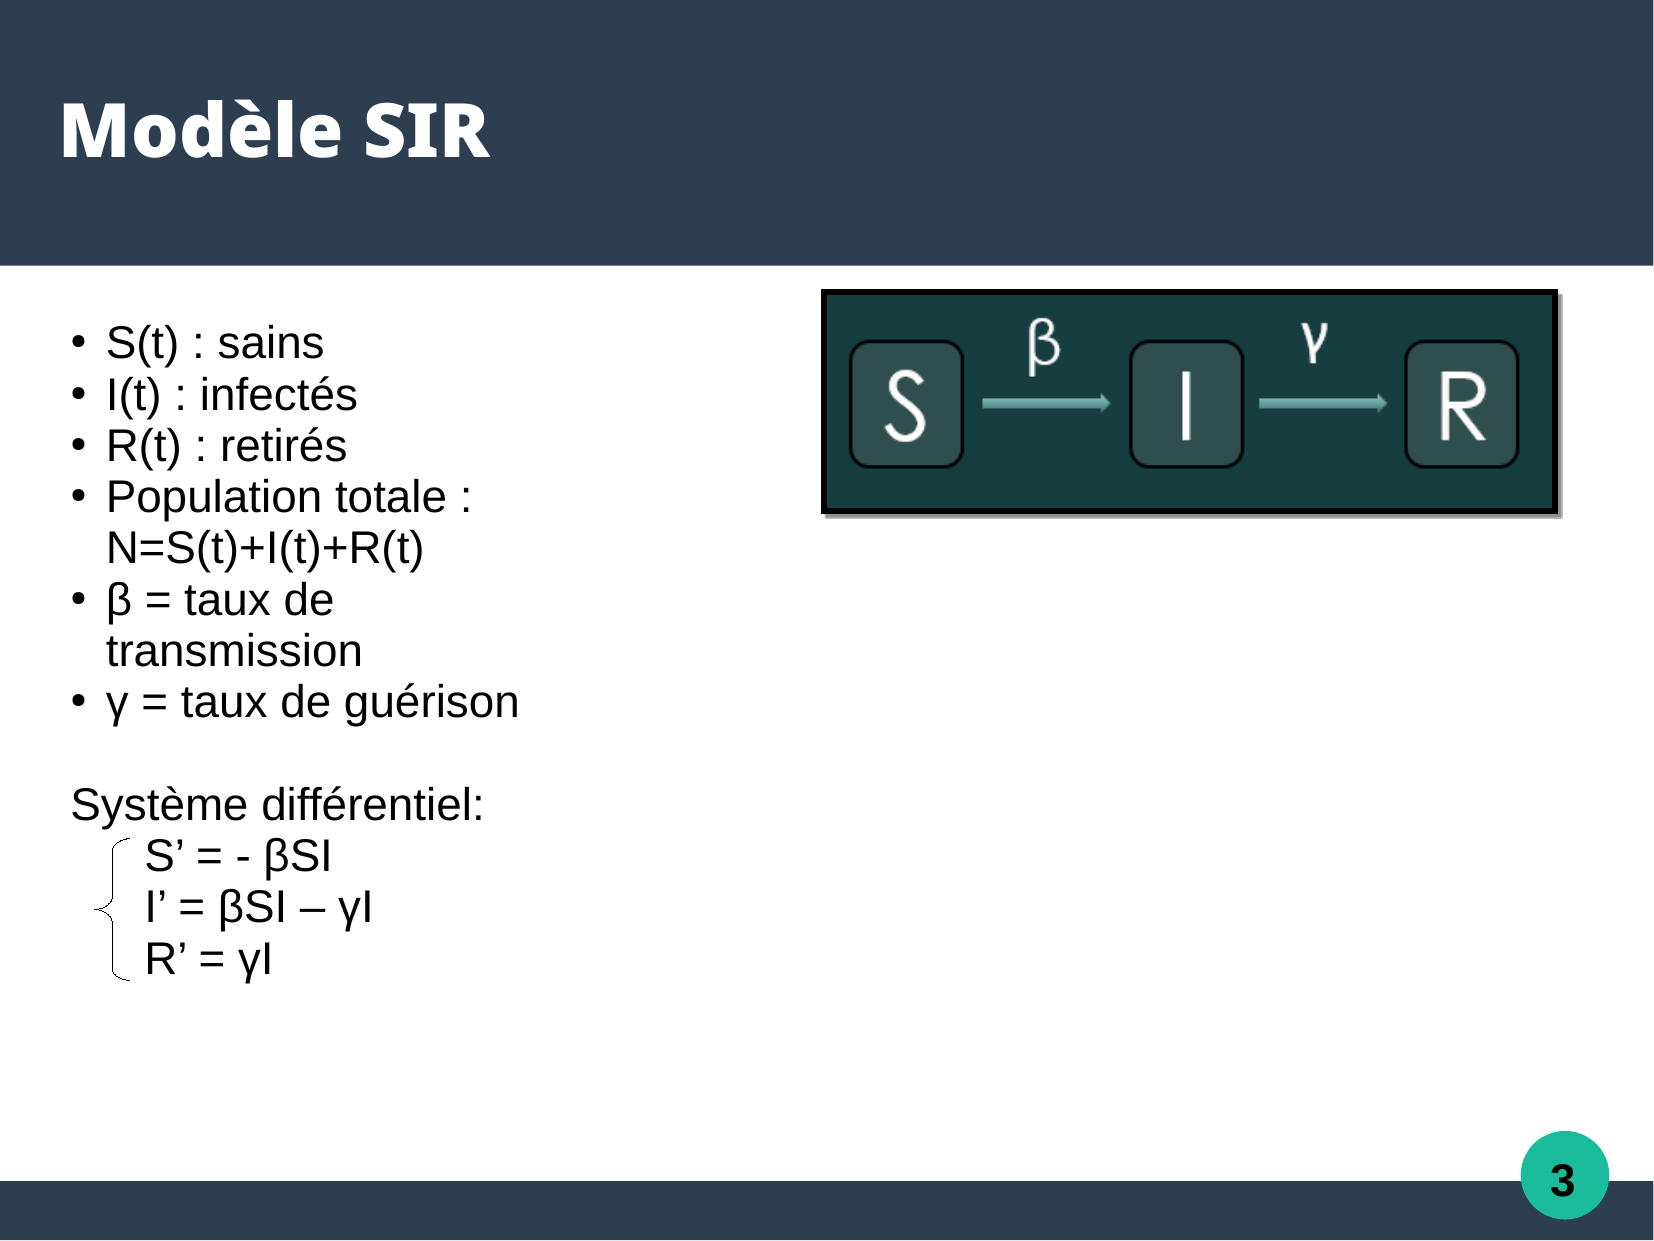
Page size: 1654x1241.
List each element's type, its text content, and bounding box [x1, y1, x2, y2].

title Modèle SIR [59, 49, 1595, 207]
picture [826, 295, 1553, 509]
text_box 3 [1535, 1147, 1591, 1214]
text_box S(t) : sains I(t) : infectés R(t) : retirés Population totale : N=S(t)+I(t)+R(t) β = taux de transmission γ = taux de guérison Système différentiel: S’ = - βSI I’ = βSI – γI R’ = γI [55, 310, 603, 992]
